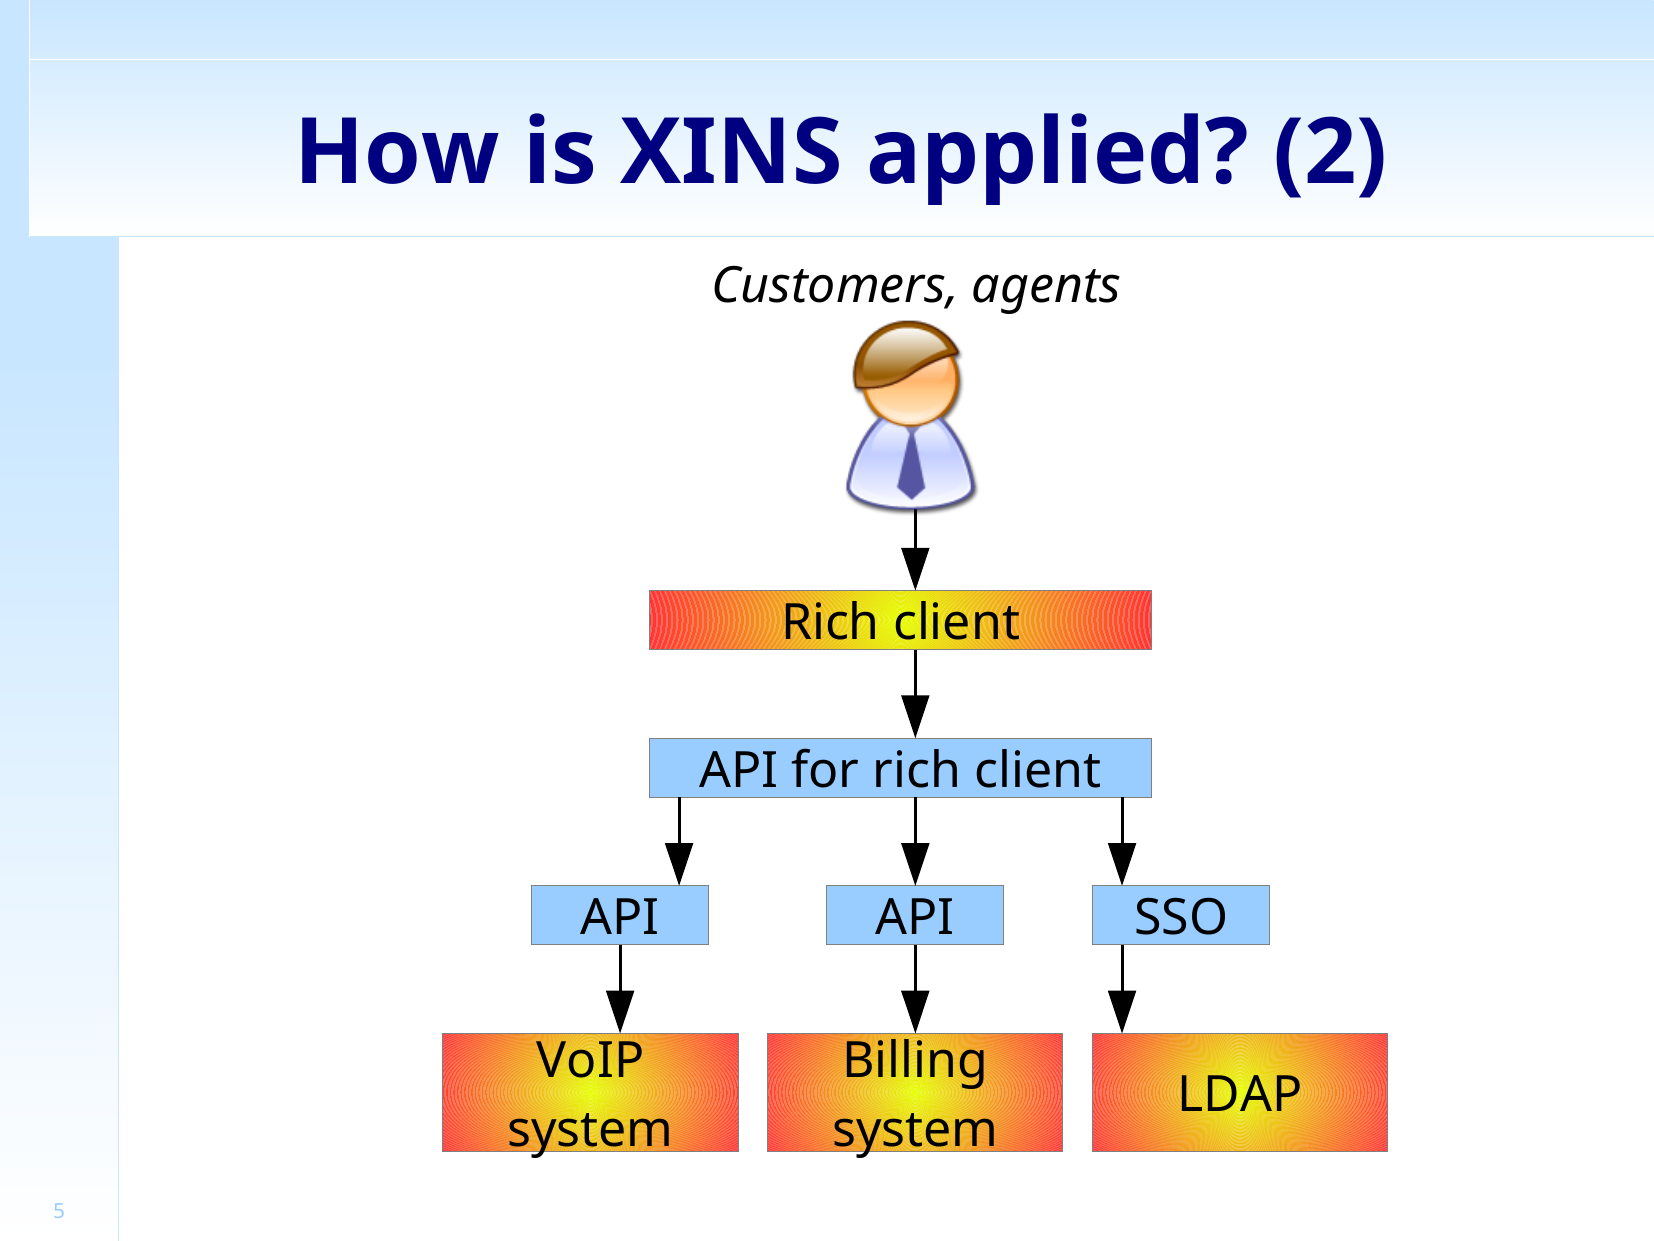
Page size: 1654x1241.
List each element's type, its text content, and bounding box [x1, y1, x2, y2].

text_box Customers, agents [696, 253, 1052, 313]
text_box API [531, 885, 709, 945]
text_box VoIP system [442, 1033, 739, 1152]
text_box LDAP [1092, 1033, 1388, 1152]
text_box Rich client [649, 590, 1152, 650]
text_box Billing system [767, 1033, 1063, 1152]
text_box API for rich client [649, 738, 1152, 798]
picture [814, 318, 1015, 519]
text_box API [826, 885, 1004, 945]
text_box SSO [1092, 885, 1270, 945]
title How is XINS applied? (2) [29, 59, 1654, 237]
